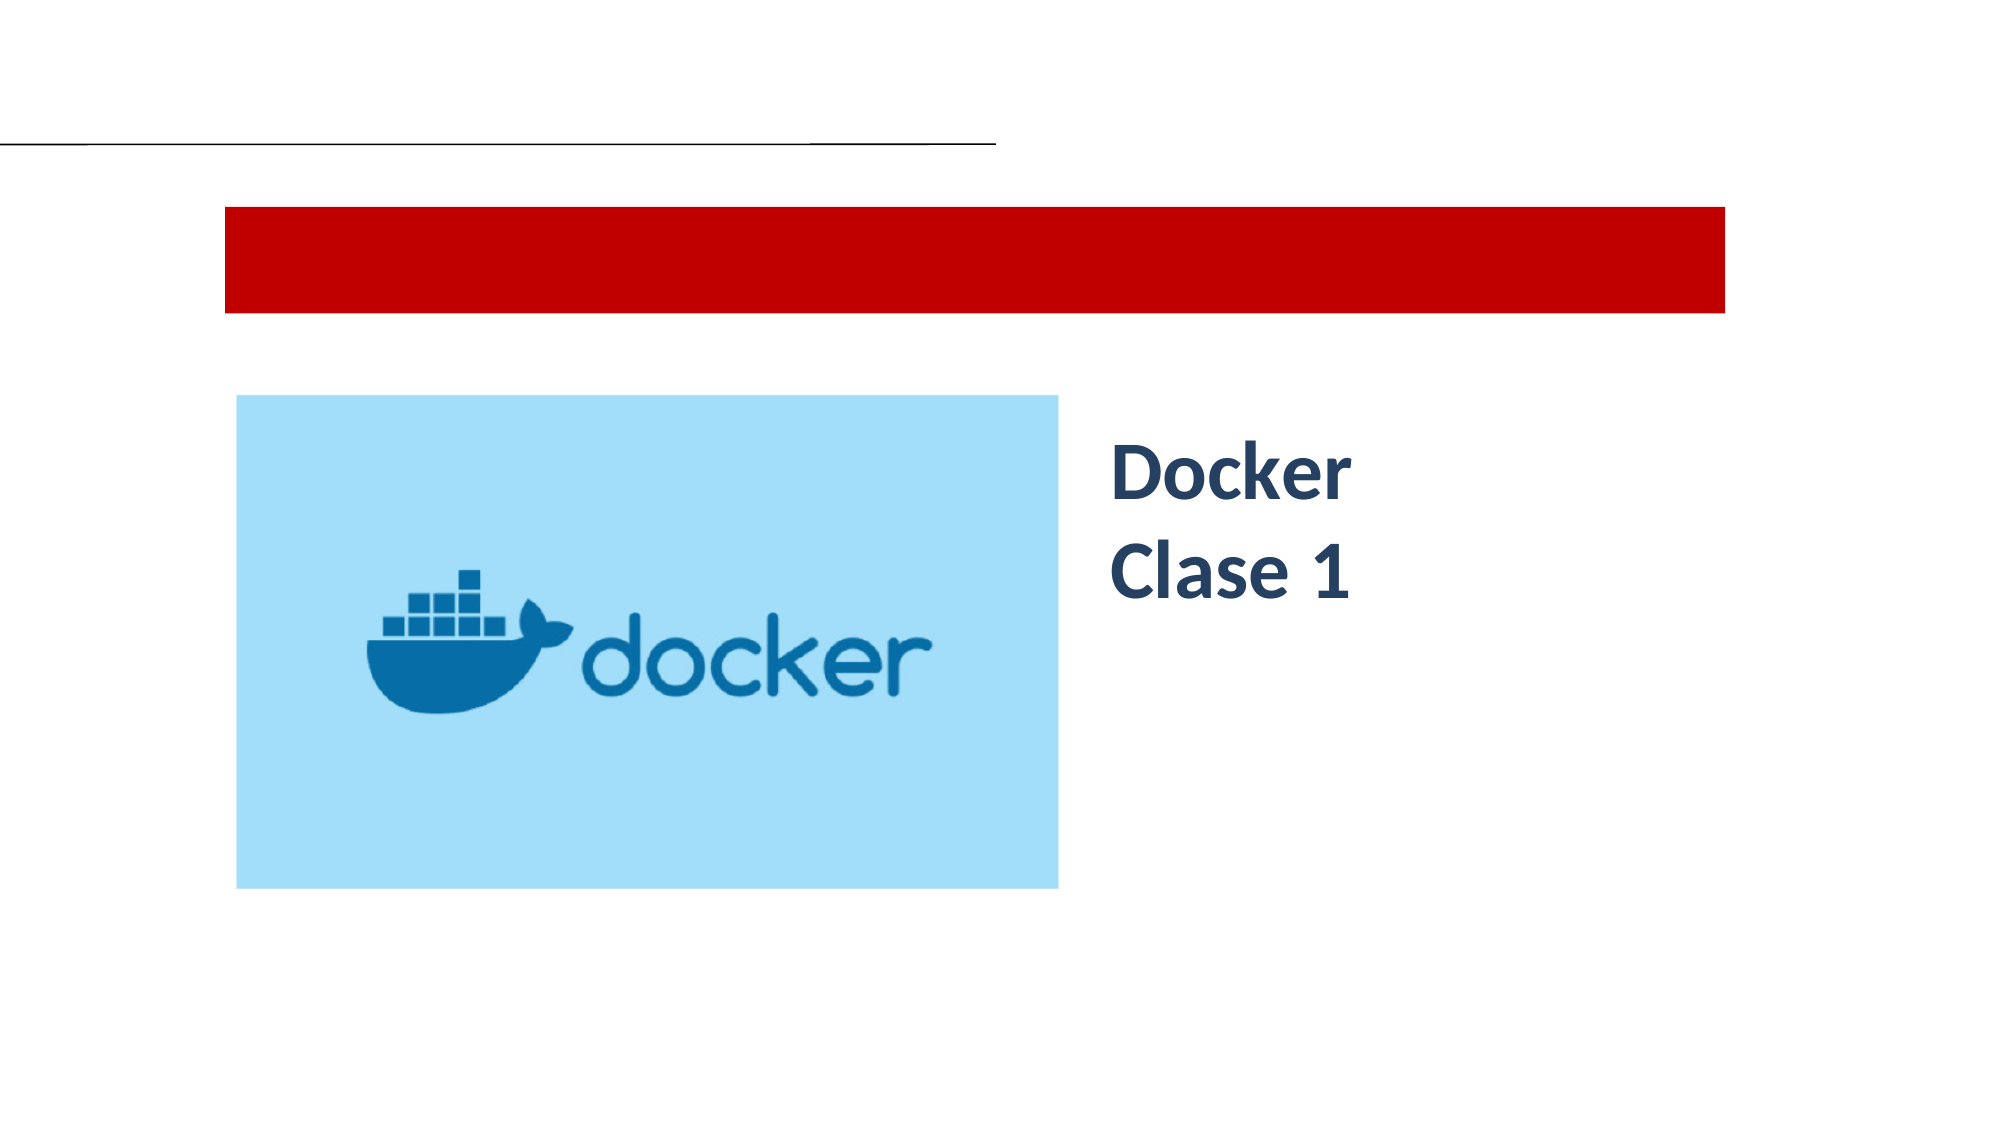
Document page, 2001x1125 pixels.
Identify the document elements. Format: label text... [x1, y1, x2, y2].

text_box Docker Clase 1 [1095, 408, 1757, 774]
text_box [225, 140, 1726, 314]
picture [229, 388, 1066, 894]
